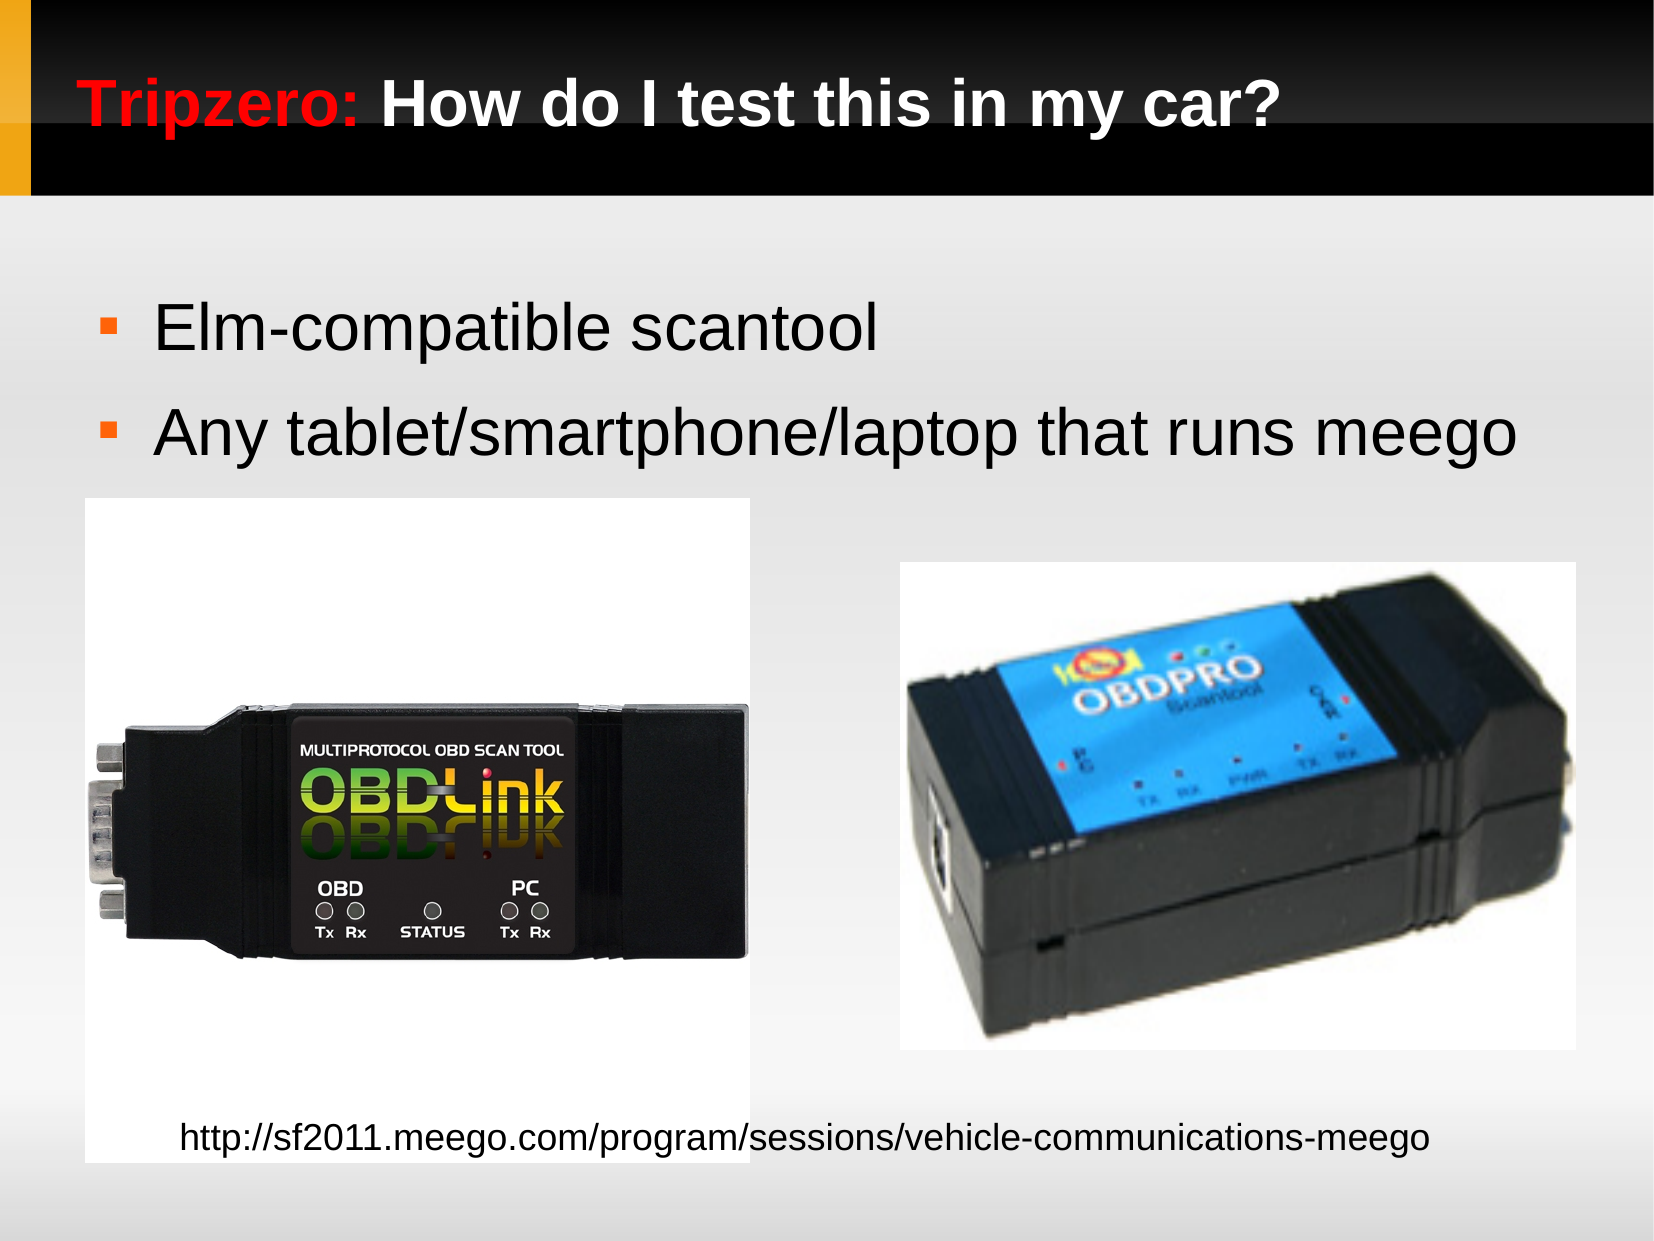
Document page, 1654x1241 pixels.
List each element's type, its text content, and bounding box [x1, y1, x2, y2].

text_box http://sf2011.meego.com/program/sessions/vehicle-communications-meego [164, 1108, 1450, 1166]
list Elm-compatible scantool Any tablet/smartphone/laptop that runs meego [82, 290, 1571, 1109]
picture [0, 0, 1654, 1241]
title Tripzero: How do I test this in my car? [76, 0, 1565, 208]
